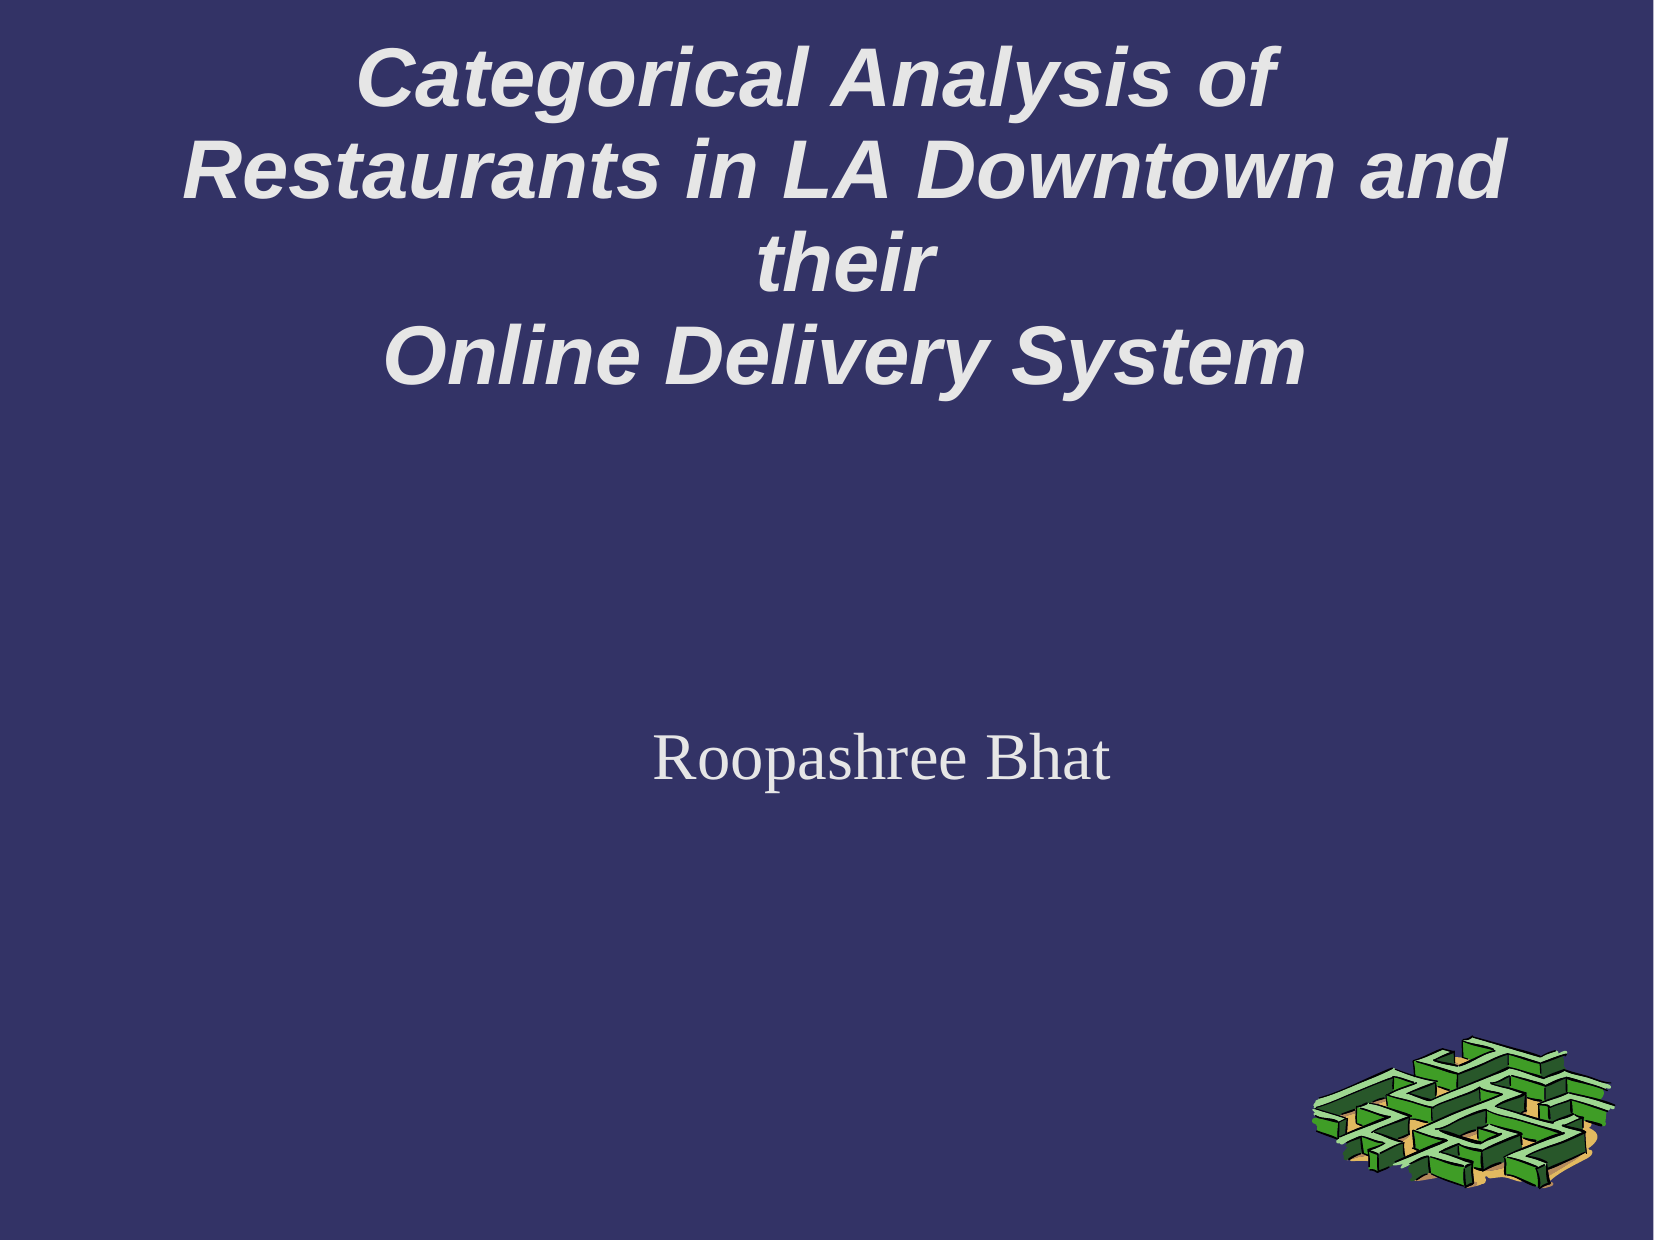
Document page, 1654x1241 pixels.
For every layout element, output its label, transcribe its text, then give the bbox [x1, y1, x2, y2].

title Categorical Analysis of Restaurants in LA Downtown and their Online Delivery System [121, 28, 1534, 401]
subtitle Roopashree Bhat [178, 364, 1570, 1147]
